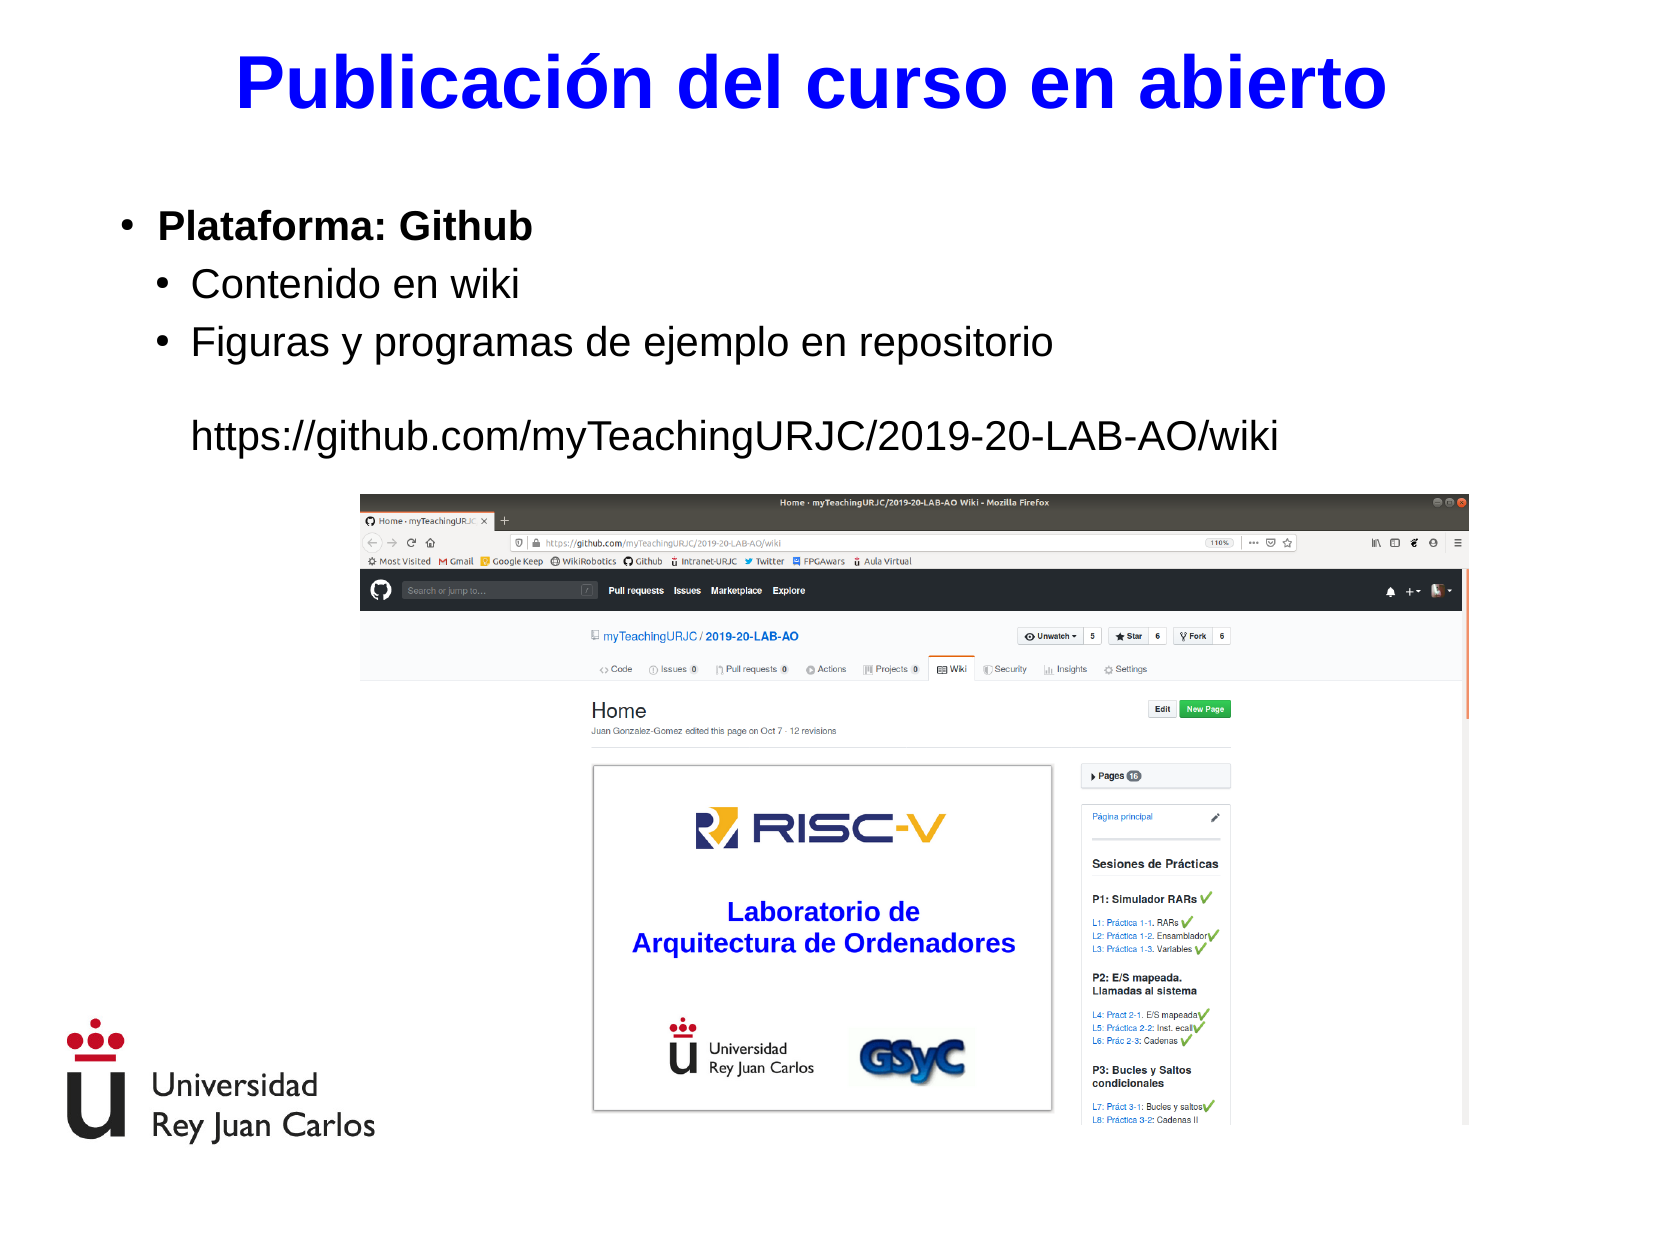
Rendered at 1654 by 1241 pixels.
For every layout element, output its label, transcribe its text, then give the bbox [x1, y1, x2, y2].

text_box https://github.com/myTeachingURJC/2019-20-LAB-AO/wiki [105, 405, 1321, 481]
text_box Plataforma: Github Contenido en wiki Figuras y programas de ejemplo en repositorio [105, 195, 1231, 466]
picture [46, 494, 1469, 1156]
text_box Publicación del curso en abierto [64, 30, 1561, 136]
